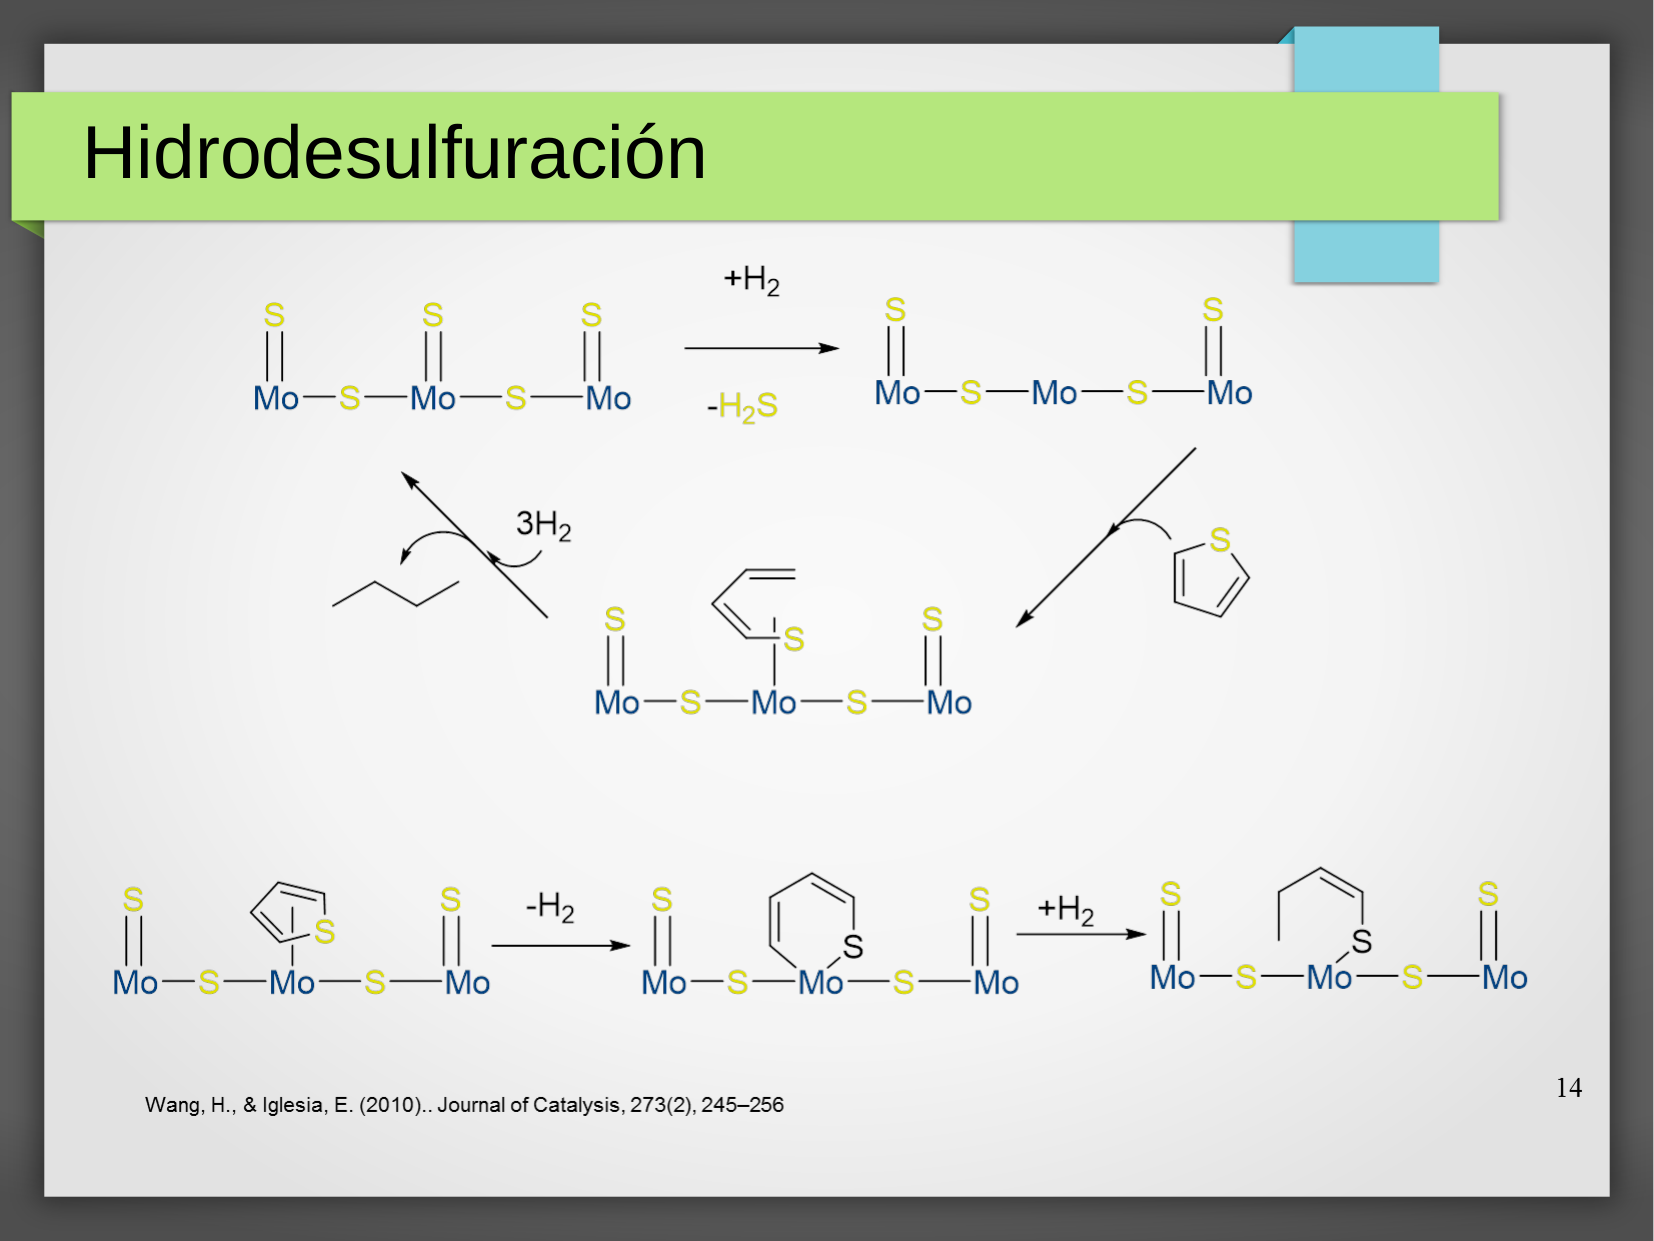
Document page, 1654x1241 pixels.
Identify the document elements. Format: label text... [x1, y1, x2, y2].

picture [0, 0, 1654, 1241]
text_box Hidrodesulfuración [82, 94, 1264, 213]
